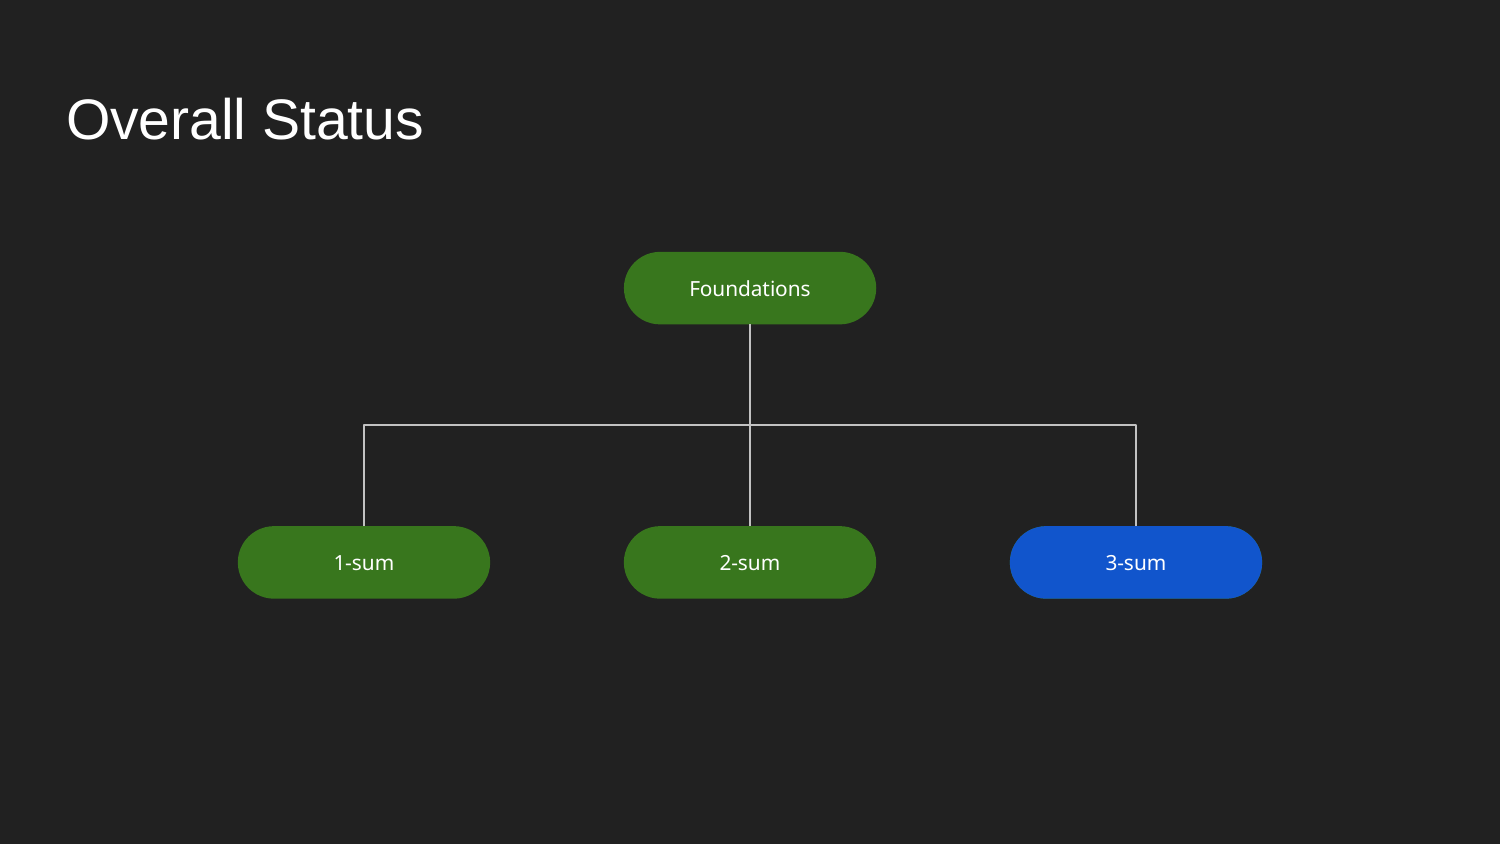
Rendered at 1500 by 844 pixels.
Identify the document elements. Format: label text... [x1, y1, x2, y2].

title Overall Status [51, 72, 1449, 167]
text_box 1-sum [237, 526, 491, 599]
text_box 2-sum [623, 526, 877, 599]
text_box Foundations [623, 251, 877, 325]
text_box 3-sum [1009, 526, 1263, 599]
